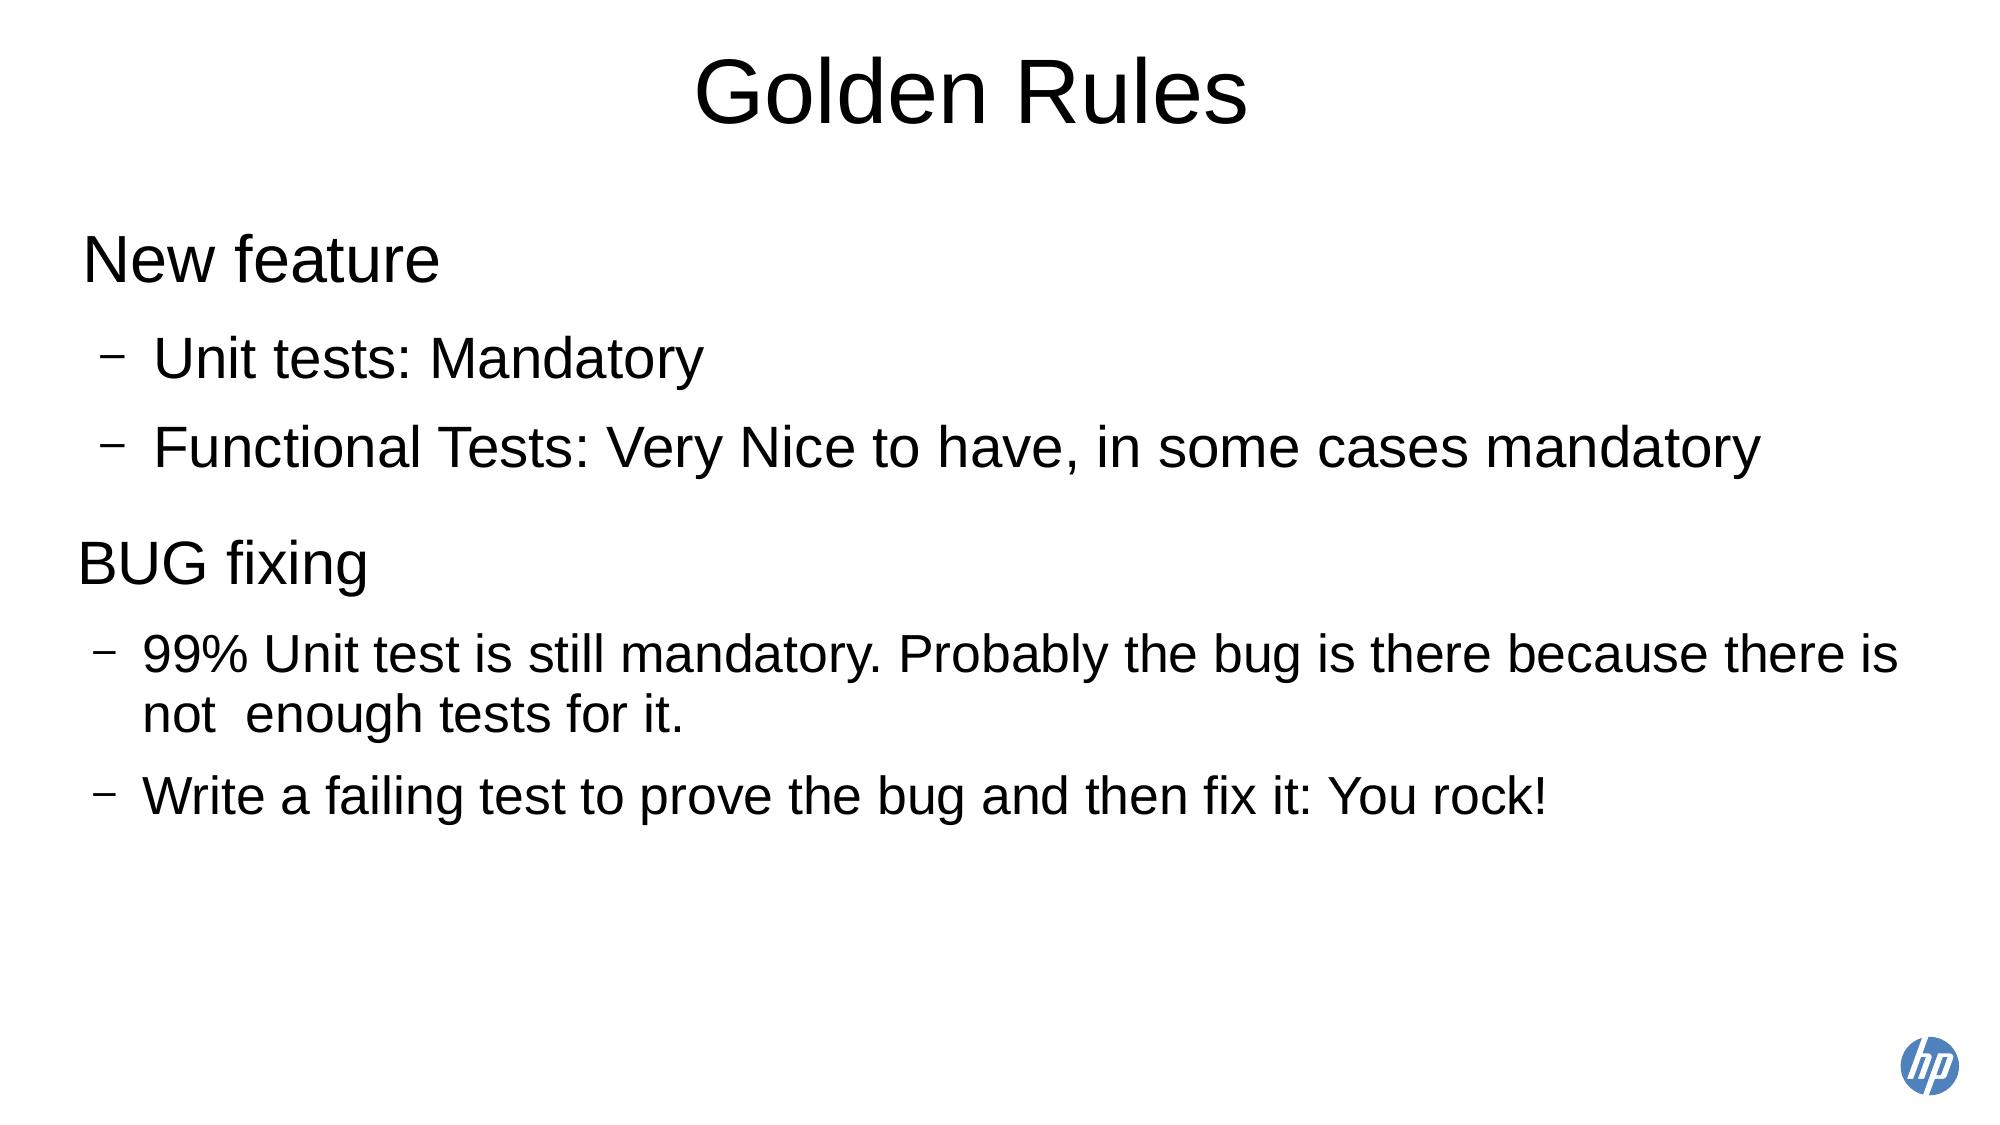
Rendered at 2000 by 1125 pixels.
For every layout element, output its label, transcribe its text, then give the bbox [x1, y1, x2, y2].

list BUG fixing 99% Unit test is still mandatory. Probably the bug is there because there is not enough tests for it. Write a failing test to prove the bug and then fix it: You rock! [11, 528, 1973, 827]
list New feature Unit tests: Mandatory Functional Tests: Very Nice to have, in some cases mandatory [11, 221, 1973, 520]
title Golden Rules [0, 0, 1985, 220]
